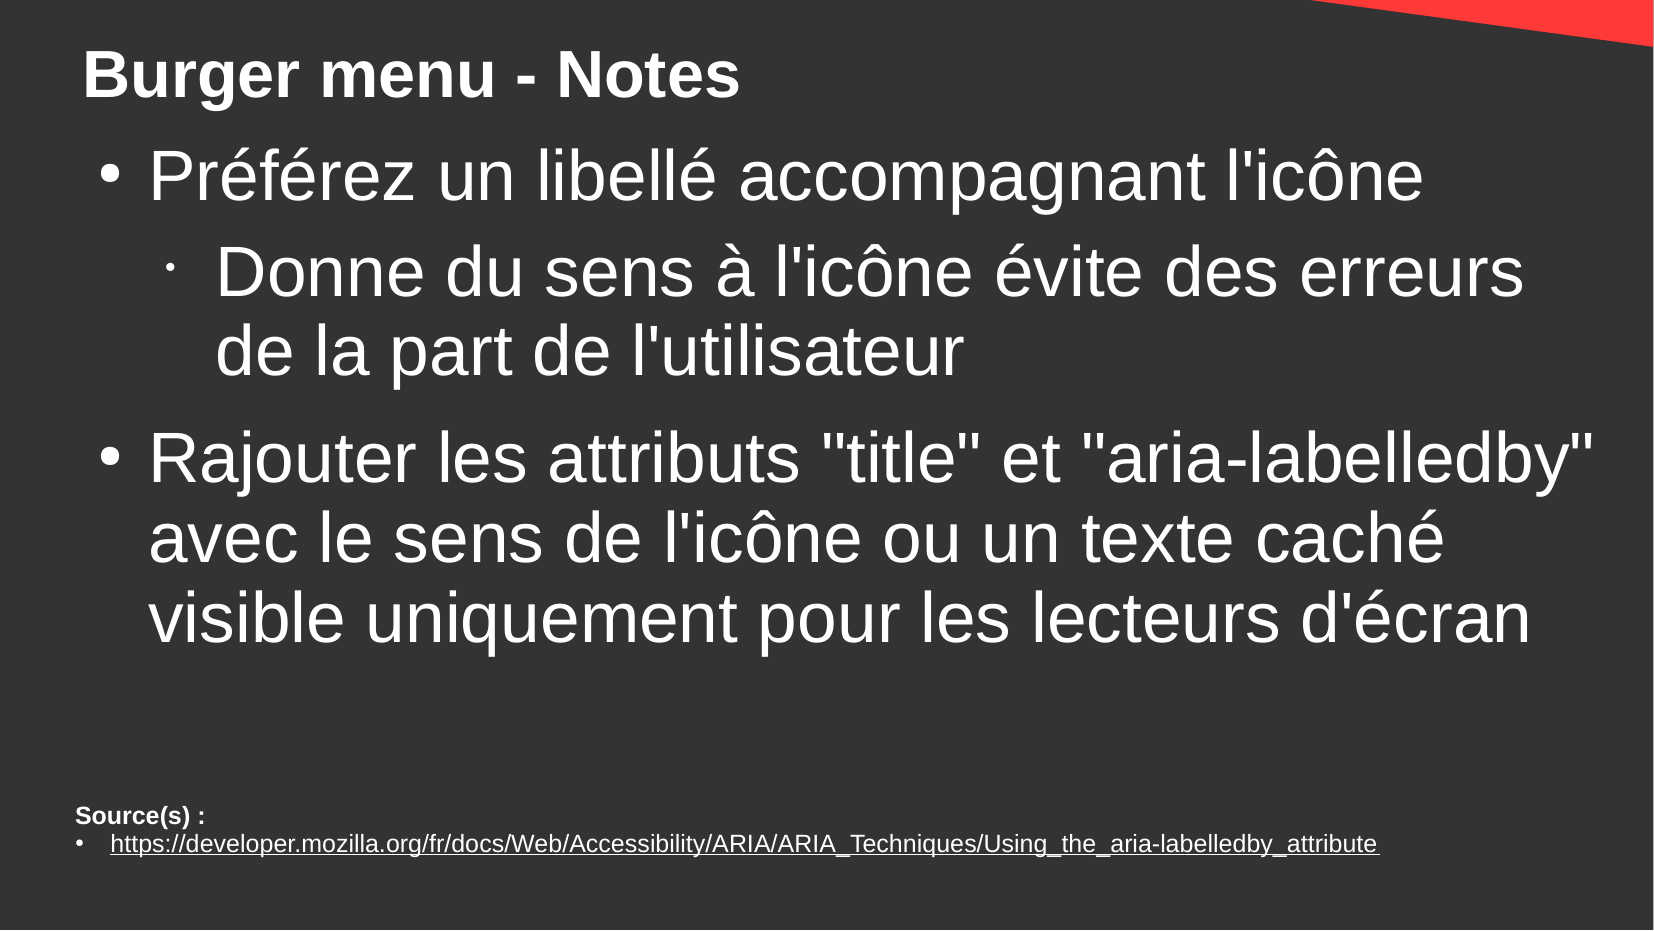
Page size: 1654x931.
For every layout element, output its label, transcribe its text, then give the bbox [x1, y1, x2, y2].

list Préférez un libellé accompagnant l'icône Donne du sens à l'icône évite des erreurs de la part de l'utilisateur Rajouter les attributs "title" et "aria-labelledby" avec le sens de l'icône ou un texte caché visible uniquement pour les lecteurs d'écran [80, 135, 1620, 709]
text_box [1310, 0, 1654, 47]
title Burger menu - Notes [82, 37, 1571, 114]
text_box Source(s) : https://developer.mozilla.org/fr/docs/Web/Accessibility/ARIA/ARIA_Techniques/Using_the_aria-labelledby_attribute [60, 794, 1546, 931]
